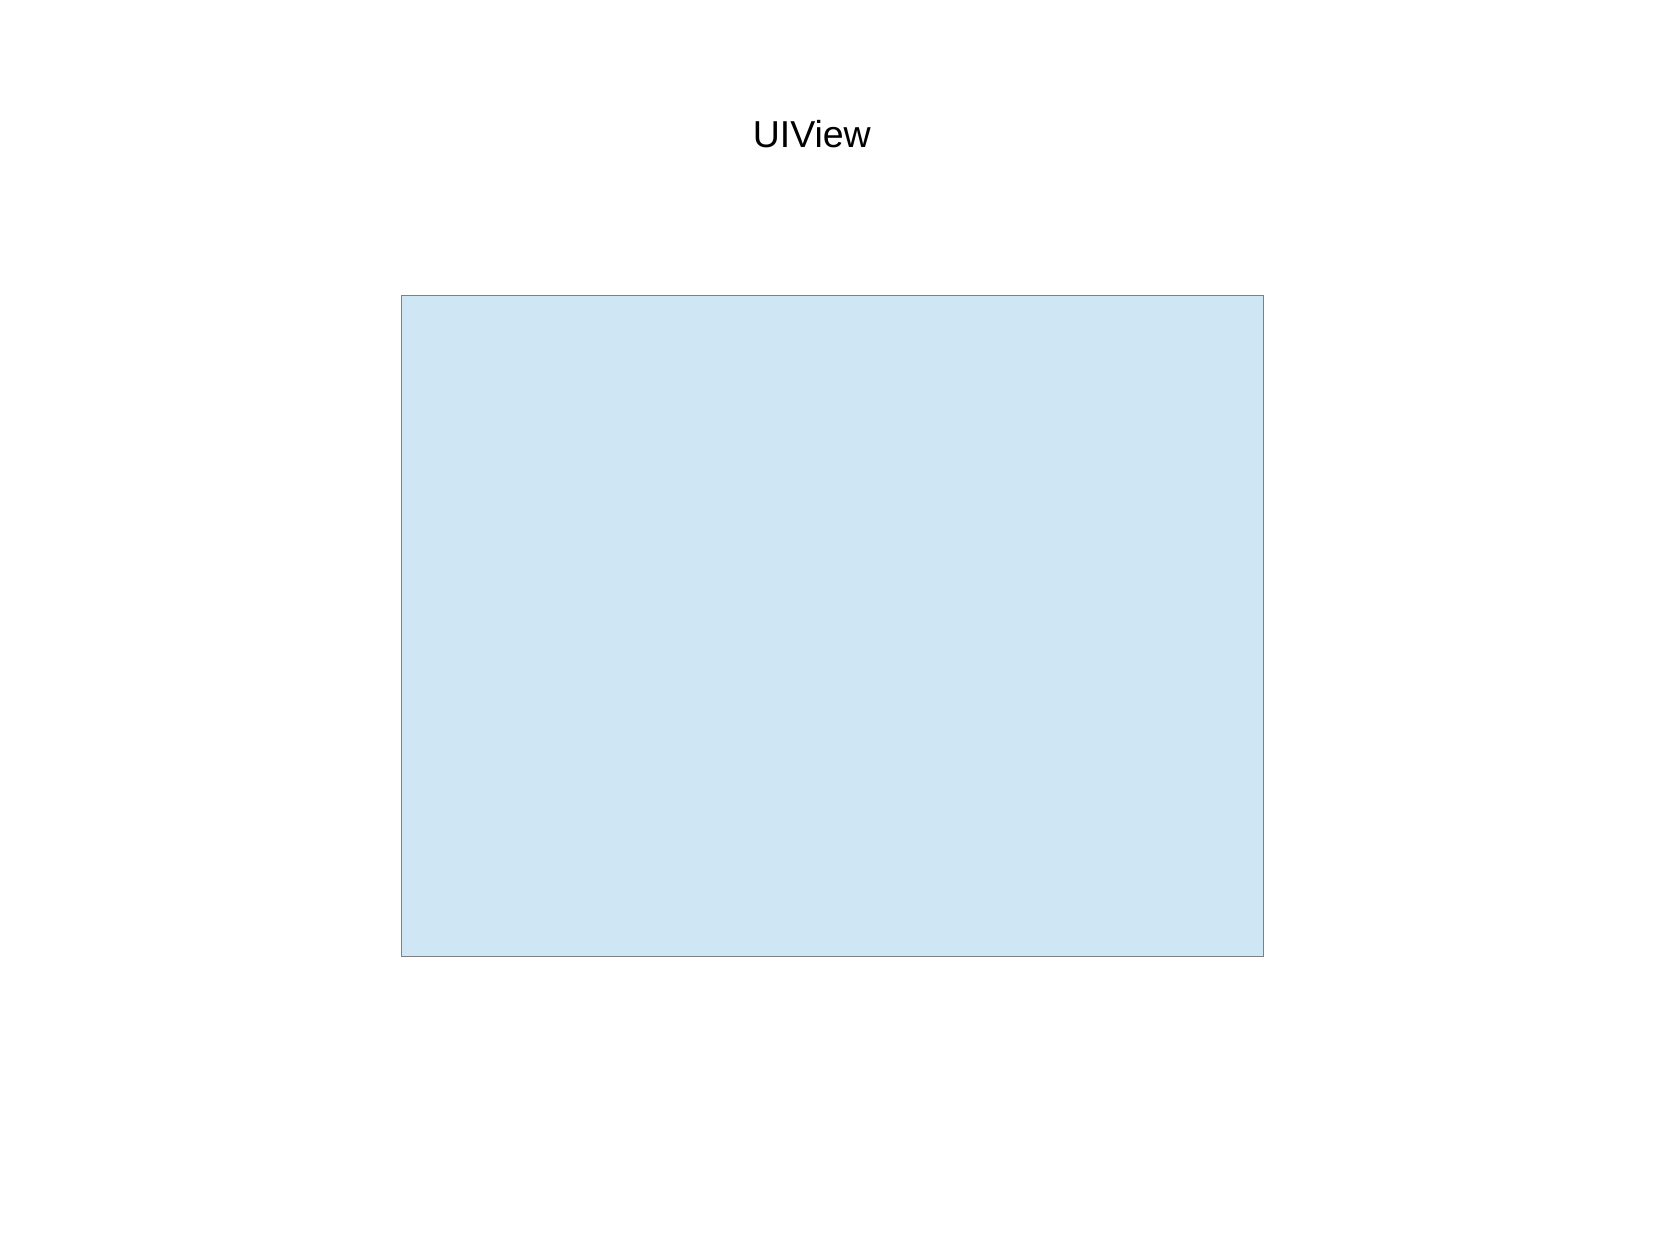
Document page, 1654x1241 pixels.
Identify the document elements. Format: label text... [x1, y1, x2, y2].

text_box UIView [738, 106, 886, 164]
text_box [401, 295, 1264, 957]
